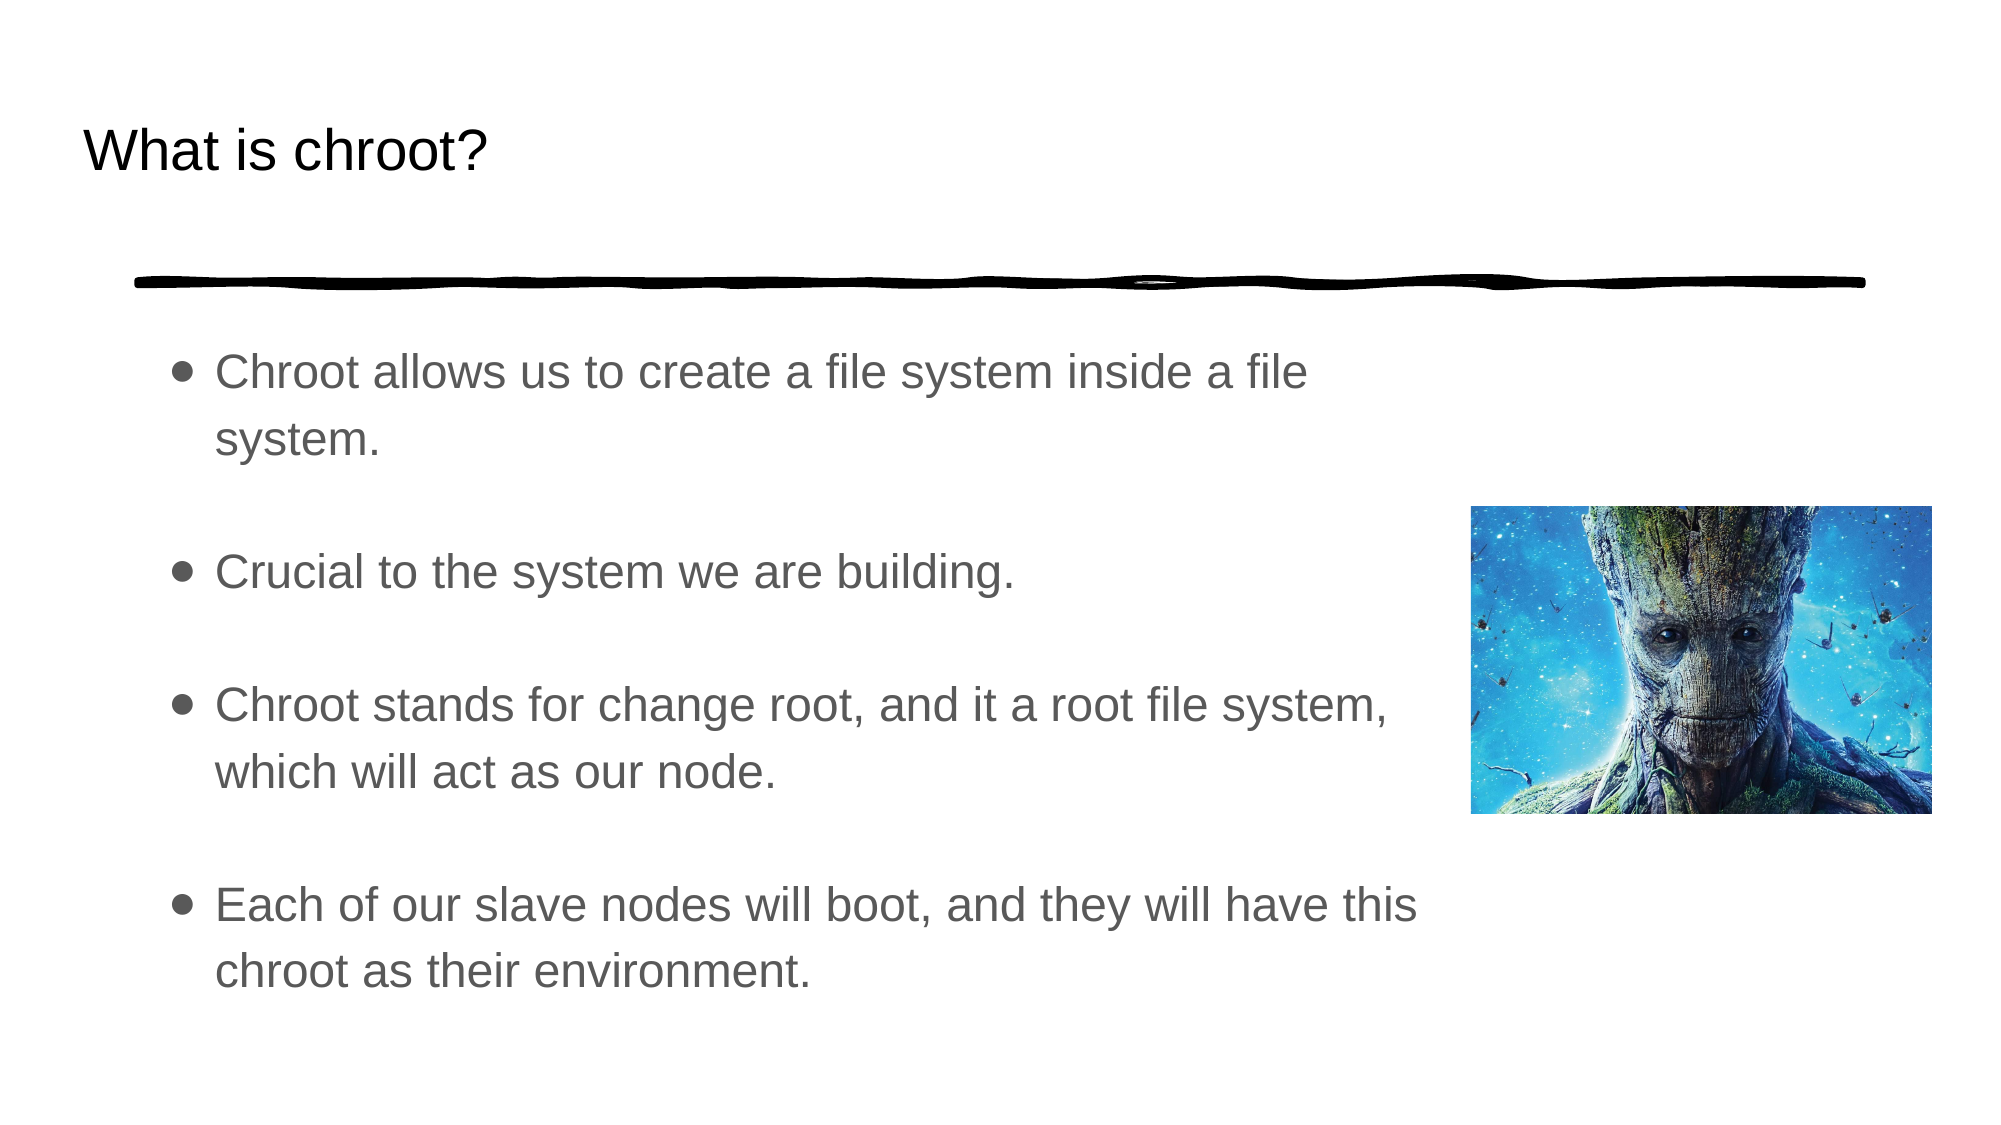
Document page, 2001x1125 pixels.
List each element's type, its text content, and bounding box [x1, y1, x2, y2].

list Chroot allows us to create a file system inside a file system. Crucial to the system we are building. Chroot stands for change root, and it a root file system, which will act as our node. Each of our slave nodes will boot, and they will have this chroot as their environment. [137, 316, 1471, 1014]
picture [1470, 506, 1932, 814]
title What is chroot? [68, 97, 1932, 223]
